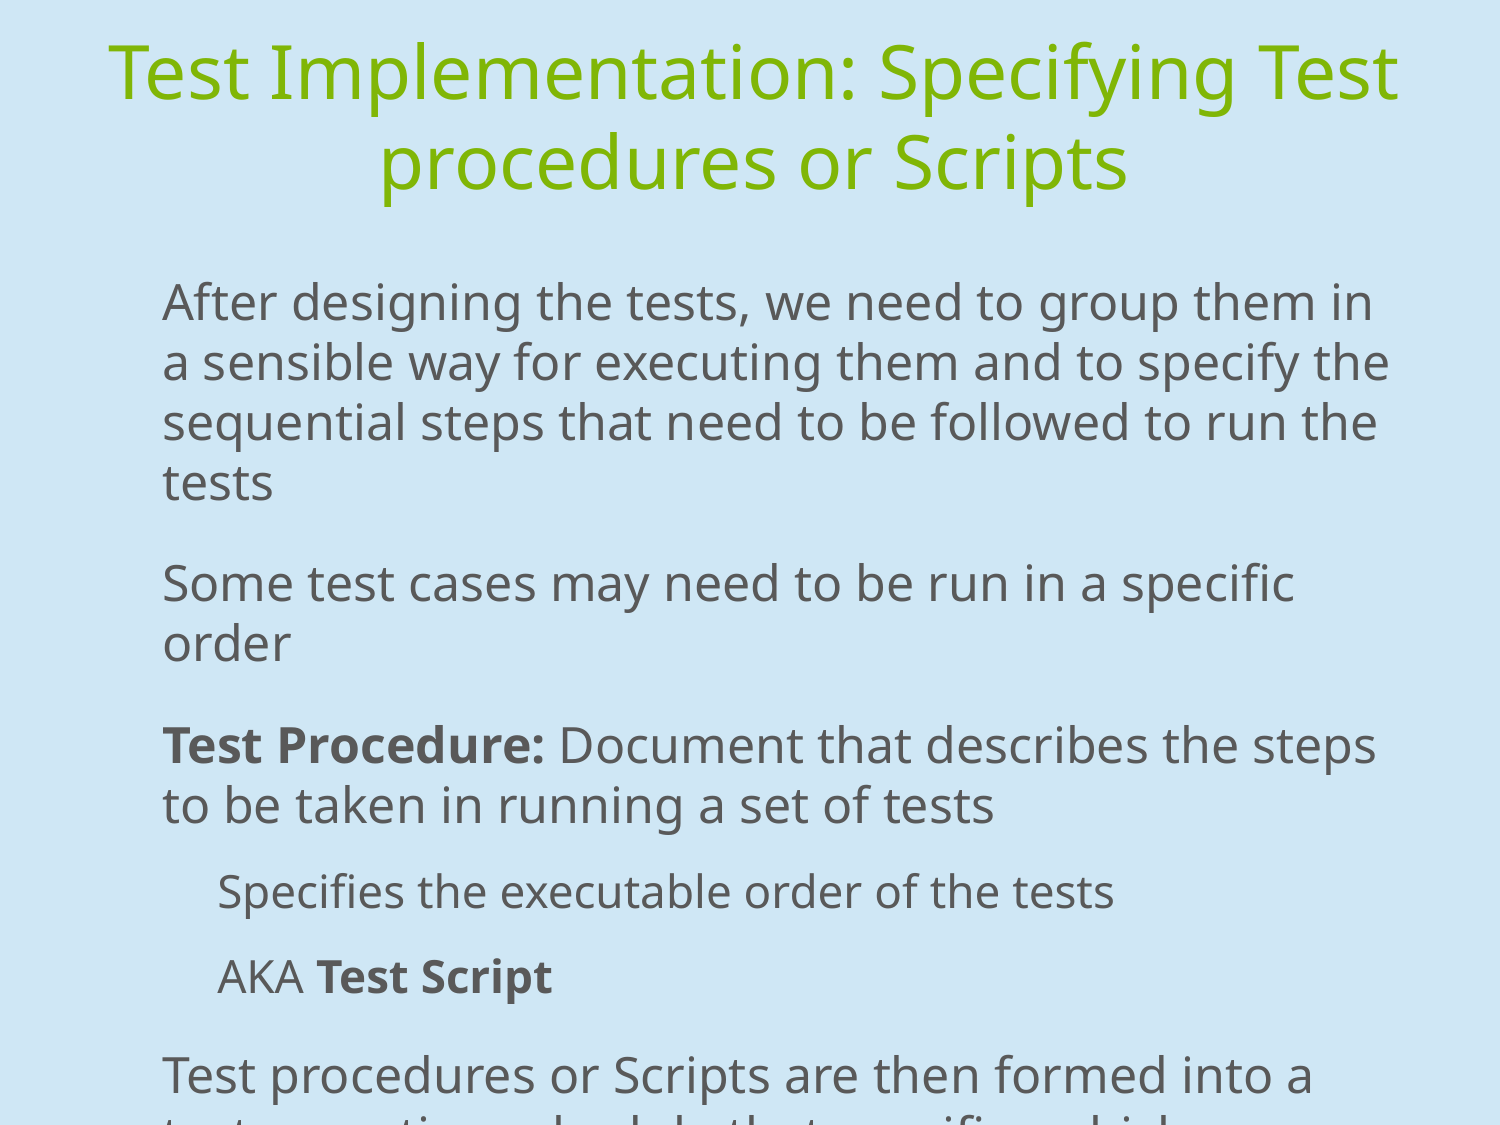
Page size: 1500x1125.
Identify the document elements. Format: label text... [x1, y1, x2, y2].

list After designing the tests, we need to group them in a sensible way for executing them and to specify the sequential steps that need to be followed to run the tests Some test cases may need to be run in a specific order Test Procedure: Document that describes the steps to be taken in running a set of tests Specifies the executable order of the tests AKA Test Script Test procedures or Scripts are then formed into a test execution schedule that specifies which procedures are to be run first The logical and technical dependencies between scripts would also be taken into account when scheduling the scripts Example: A regression test would always be run 1st when a new release arrives as a smoke test or a sanity check [90, 262, 1410, 975]
title Test Implementation: Specifying Test procedures or Scripts [28, 17, 1481, 237]
